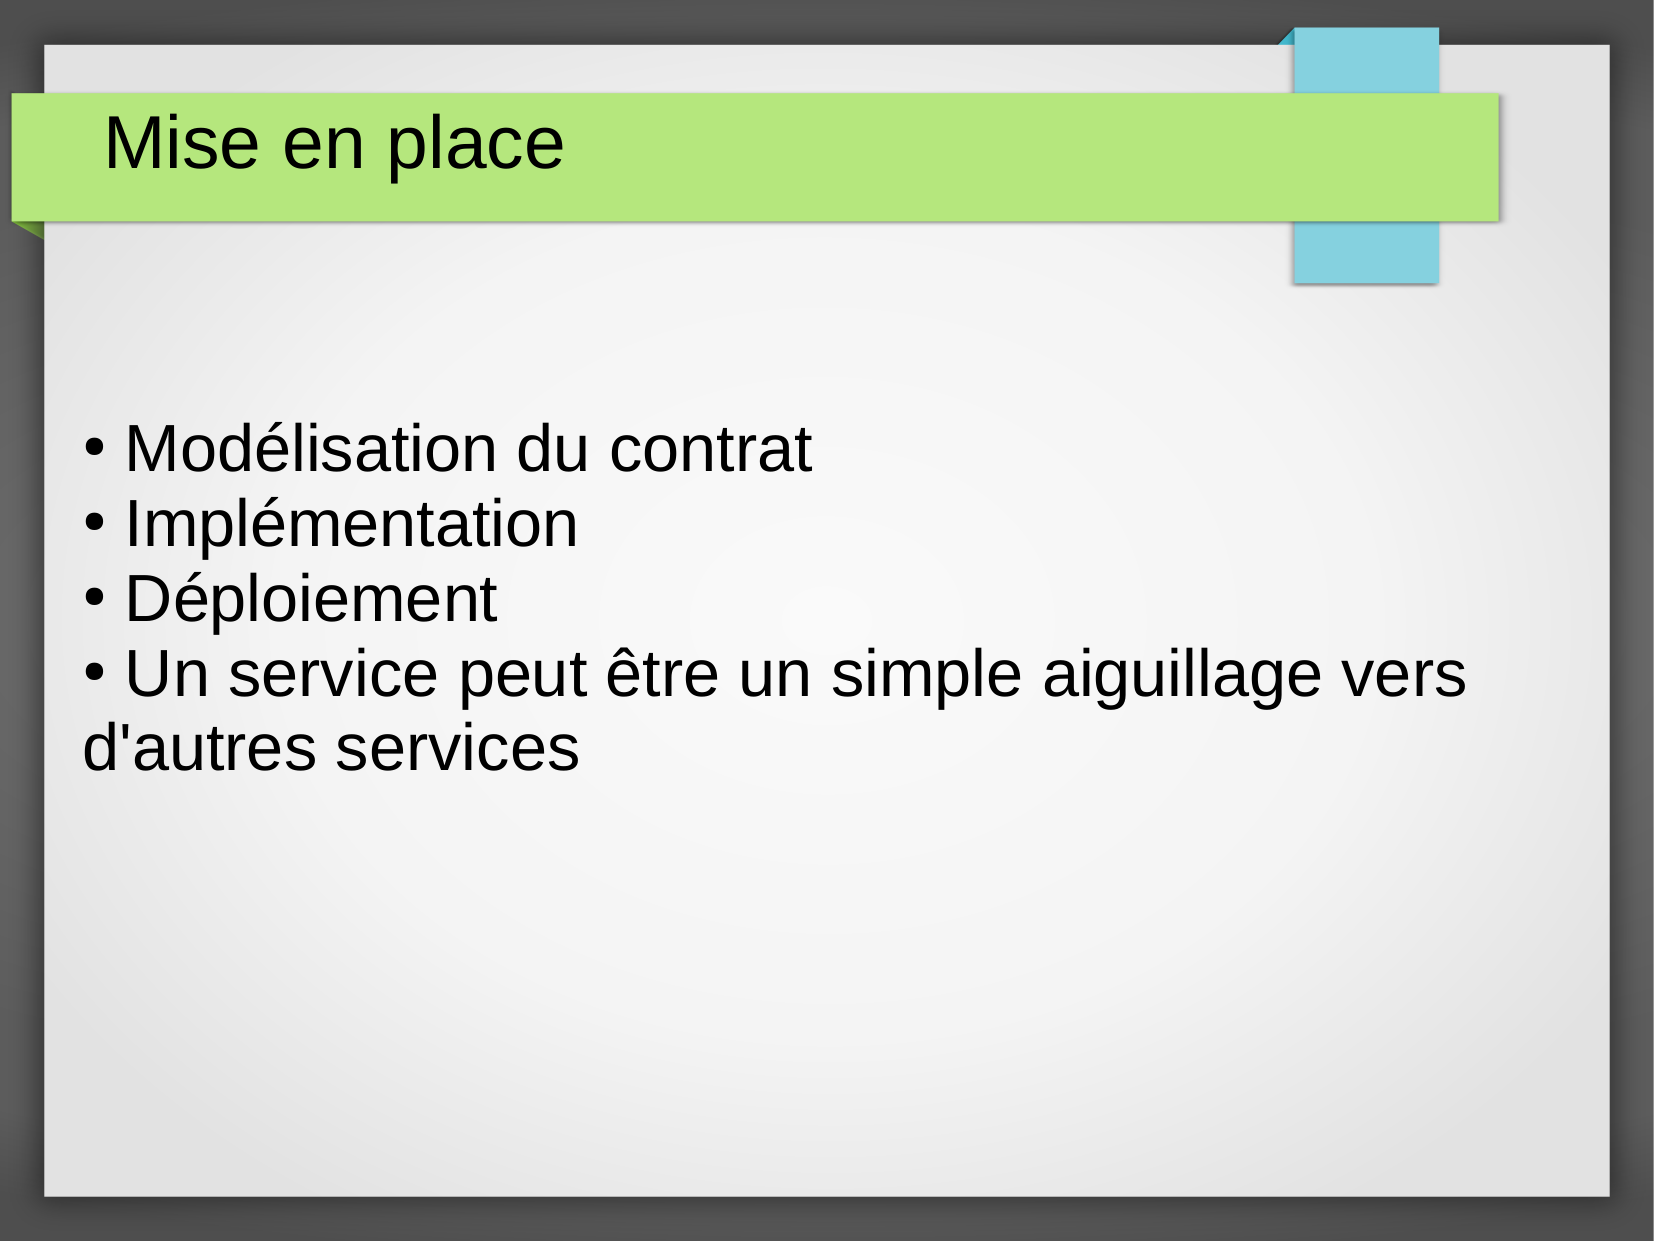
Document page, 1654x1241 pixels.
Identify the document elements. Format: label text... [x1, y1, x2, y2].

subtitle Modélisation du contrat Implémentation Déploiement Un service peut être un simple aiguillage vers d'autres services [82, 49, 1571, 1010]
picture [0, 0, 1654, 1241]
